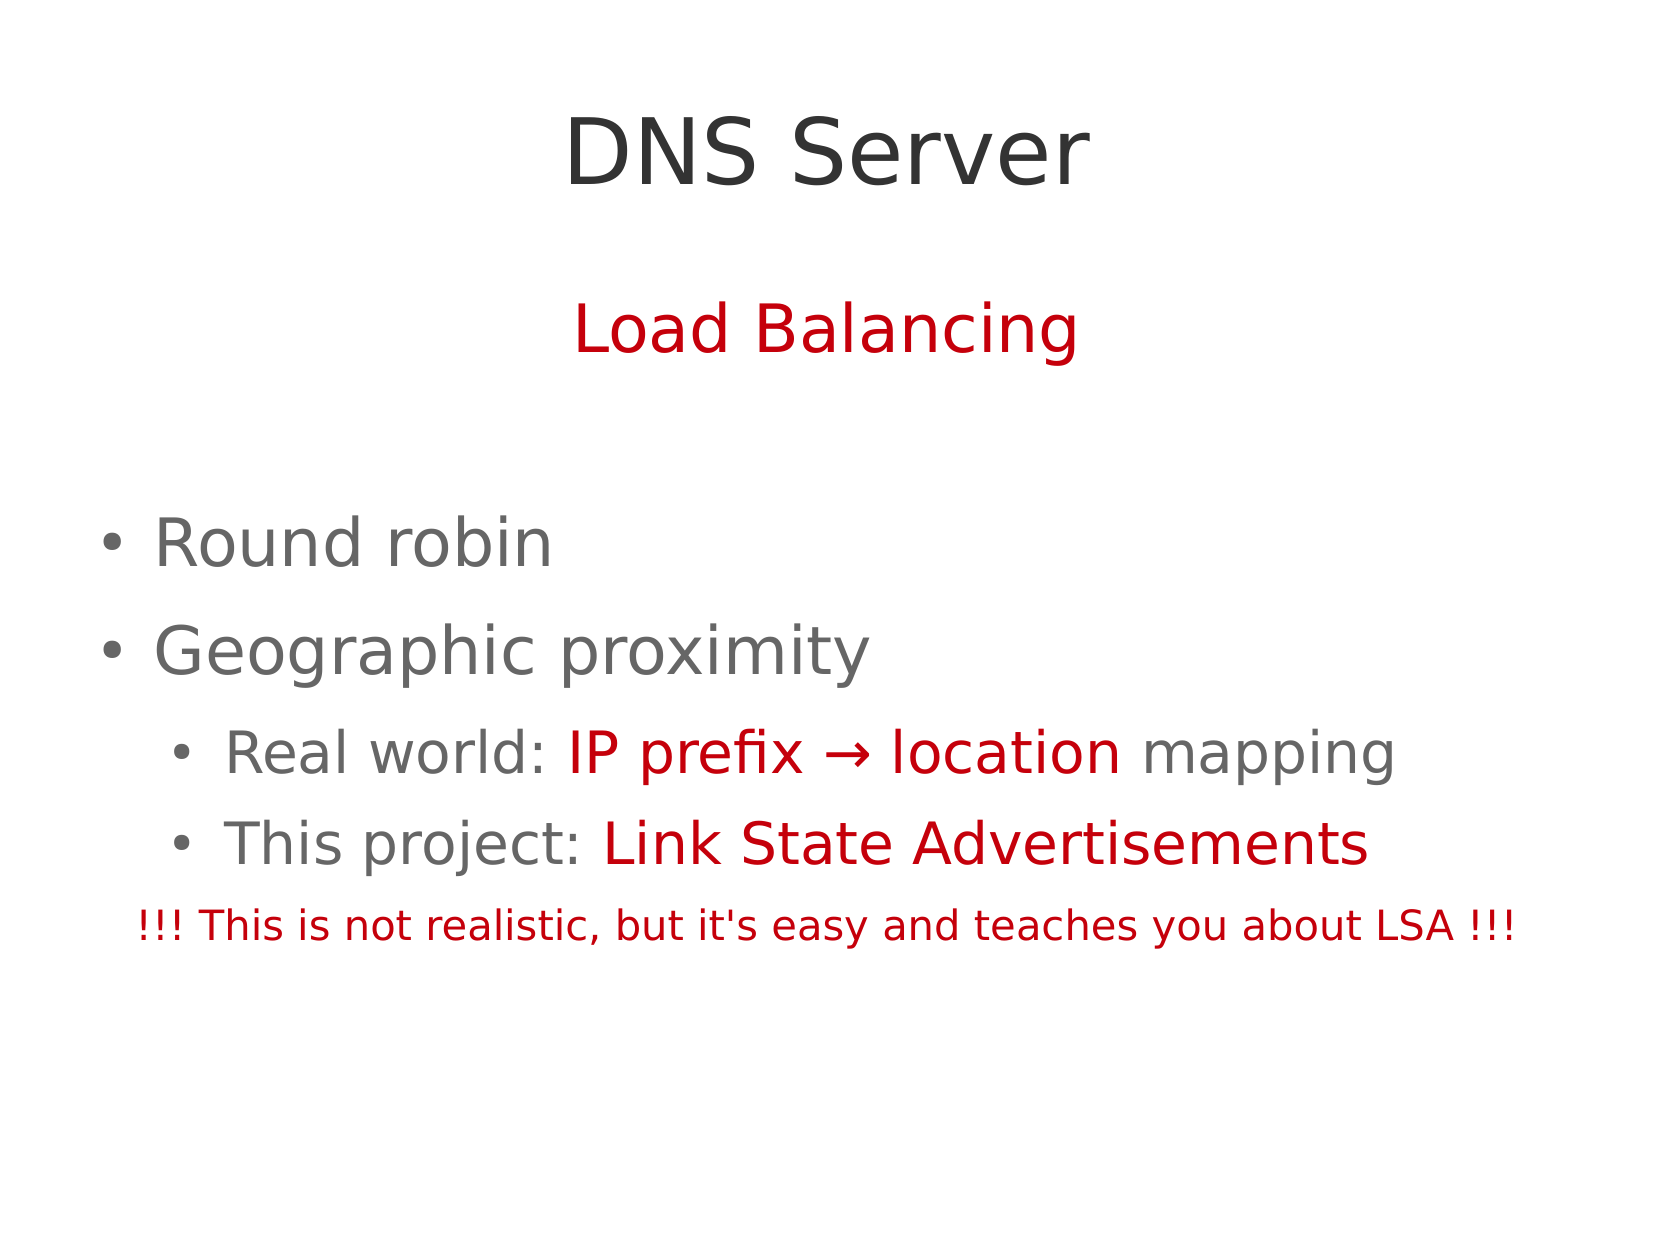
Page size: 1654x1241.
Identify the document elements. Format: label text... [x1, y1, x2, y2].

title DNS Server [82, 49, 1571, 257]
list Load Balancing Round robin Geographic proximity Real world: IP prefix → location mapping This project: Link State Advertisements !!! This is not realistic, but it's easy and teaches you about LSA !!! [82, 290, 1571, 1109]
